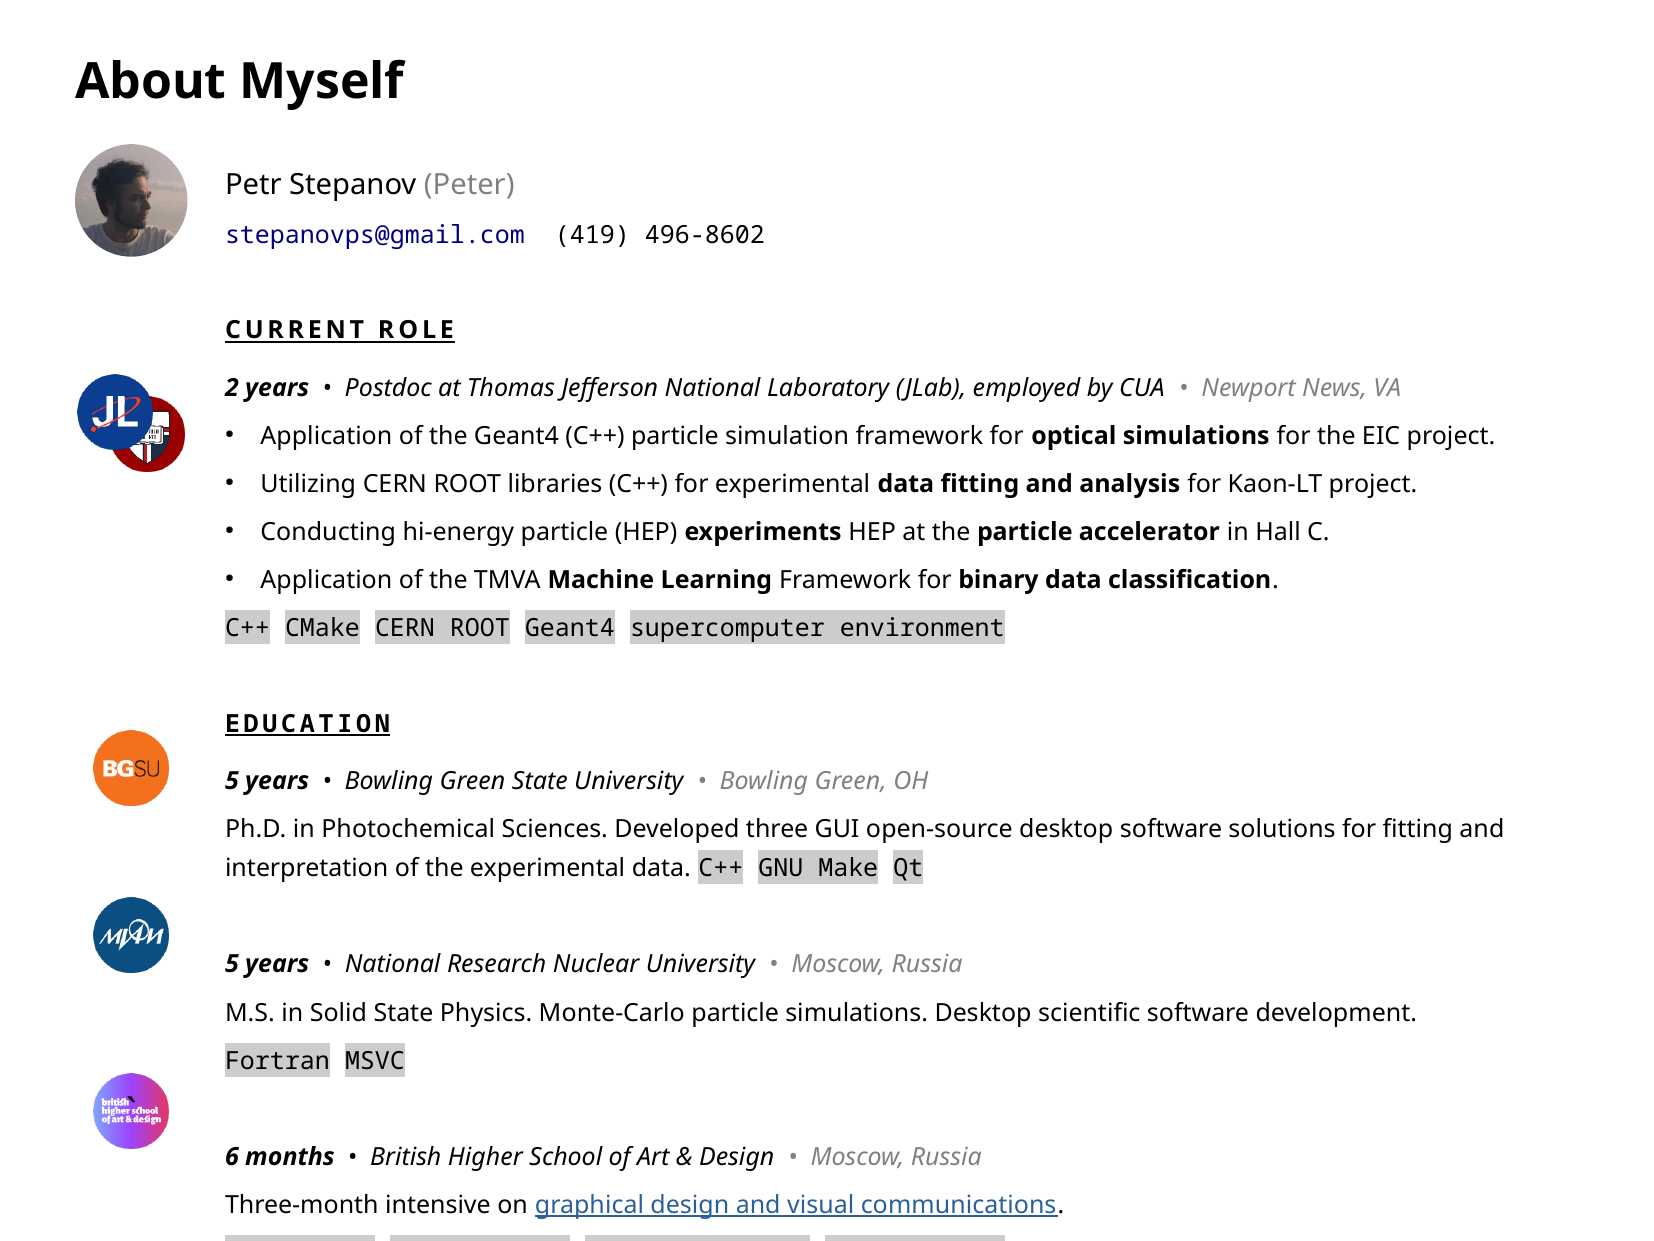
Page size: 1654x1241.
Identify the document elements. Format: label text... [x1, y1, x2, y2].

picture [93, 1073, 169, 1149]
text_box Petr Stepanov (Peter) stepanovps@gmail.com (419) 496-8602 [225, 157, 1576, 288]
picture [93, 730, 169, 806]
text_box CURRENT ROLE 2 years • Postdoc at Thomas Jefferson National Laboratory (JLab), employed by CUA • Newport News, VA Application of the Geant4 (C++) particle simulation framework for optical simulations for the EIC project. Utilizing CERN ROOT libraries (C++) for experimental data fitting and analysis for Kaon-LT project. Conducting hi-energy particle (HEP) experiments HEP at the particle accelerator in Hall C. Application of the TMVA Machine Learning Framework for binary data classification. C++ CMake CERN ROOT Geant4 supercomputer environment EDUCATION 5 years • Bowling Green State University • Bowling Green, OH Ph.D. in Photochemical Sciences. Developed three GUI open-source desktop software solutions for fitting and interpretation of the experimental data. C++ GNU Make Qt 5 years • National Research Nuclear University • Moscow, Russia M.S. in Solid State Physics. Monte-Carlo particle simulations. Desktop scientific software development. Fortran MSVC 6 months • British Higher School of Art & Design • Moscow, Russia Three-month intensive on graphical design and visual communications. Typography Illustration Visual identity Brand design [225, 307, 1576, 1190]
text_box [75, 144, 188, 257]
picture [77, 374, 185, 472]
picture [93, 897, 169, 973]
text_box About Myself [75, 45, 1576, 120]
